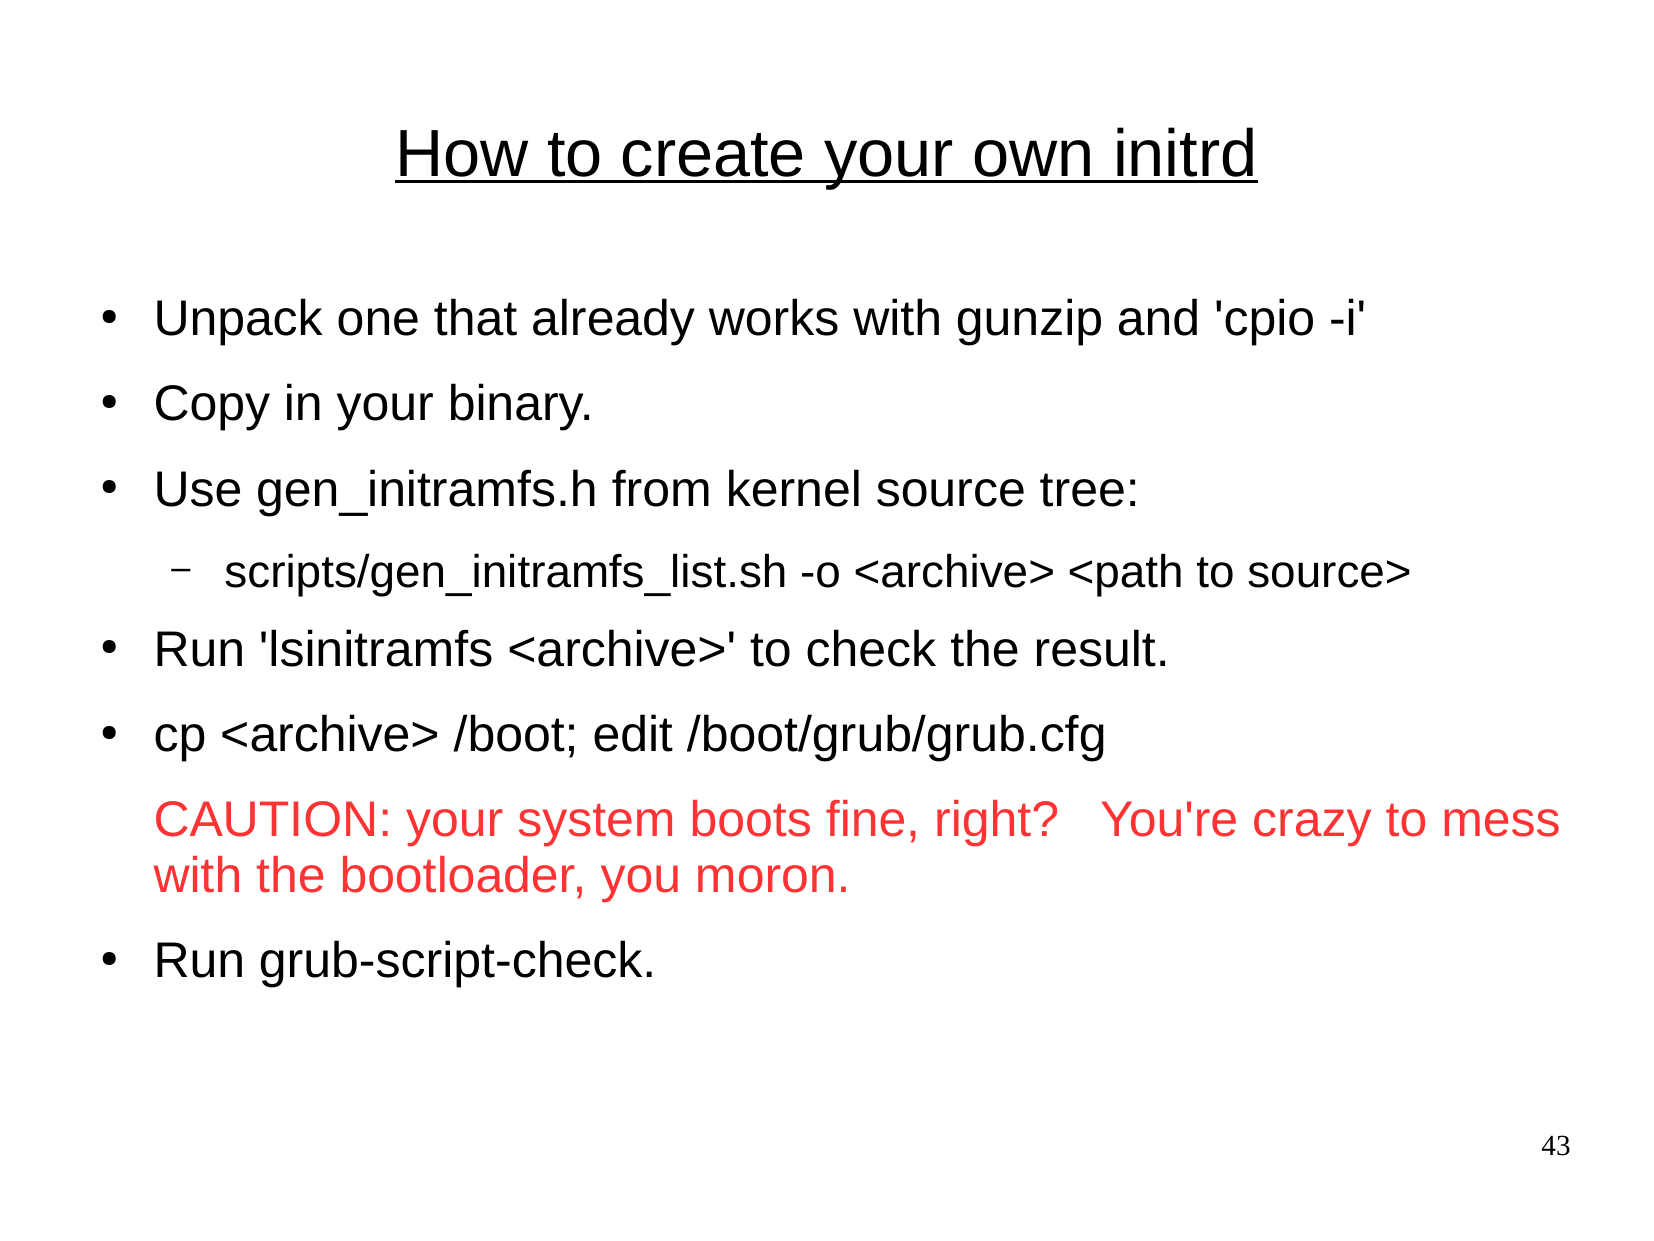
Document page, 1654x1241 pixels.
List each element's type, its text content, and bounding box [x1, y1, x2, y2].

list Unpack one that already works with gunzip and 'cpio -i' Copy in your binary. Use gen_initramfs.h from kernel source tree: scripts/gen_initramfs_list.sh -o <archive> <path to source> Run 'lsinitramfs <archive>' to check the result. cp <archive> /boot; edit /boot/grub/grub.cfg CAUTION: your system boots fine, right? You're crazy to mess with the bootloader, you moron. Run grub-script-check. [82, 290, 1571, 1010]
title How to create your own initrd [82, 49, 1571, 257]
